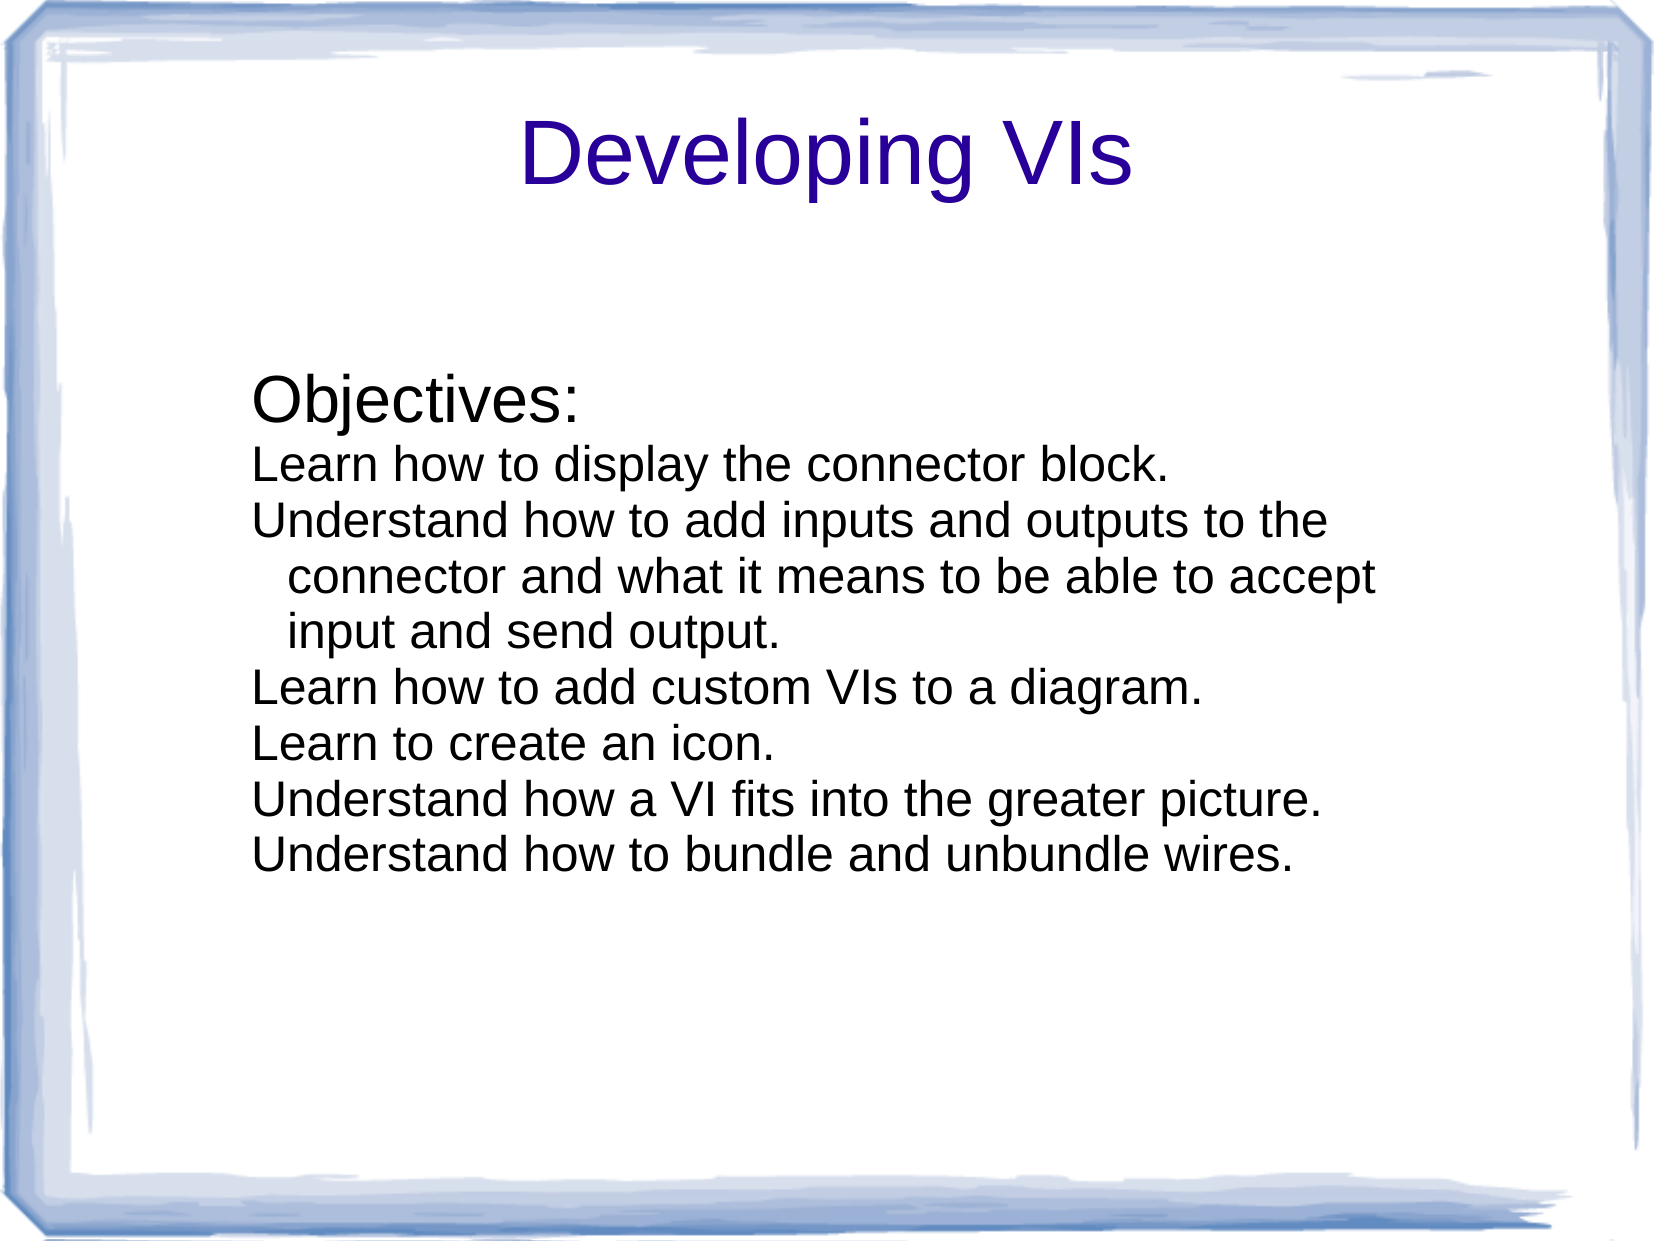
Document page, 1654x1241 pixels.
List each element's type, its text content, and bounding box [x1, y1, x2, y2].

picture [0, 0, 1654, 1241]
title Developing VIs [82, 56, 1571, 250]
text_box Objectives: Learn how to display the connector block. Understand how to add inputs and outputs to the connector and what it means to be able to accept input and send output. Learn how to add custom VIs to a diagram. Learn to create an icon. Understand how a VI fits into the greater picture. Understand how to bundle and unbundle wires. [236, 354, 1418, 890]
